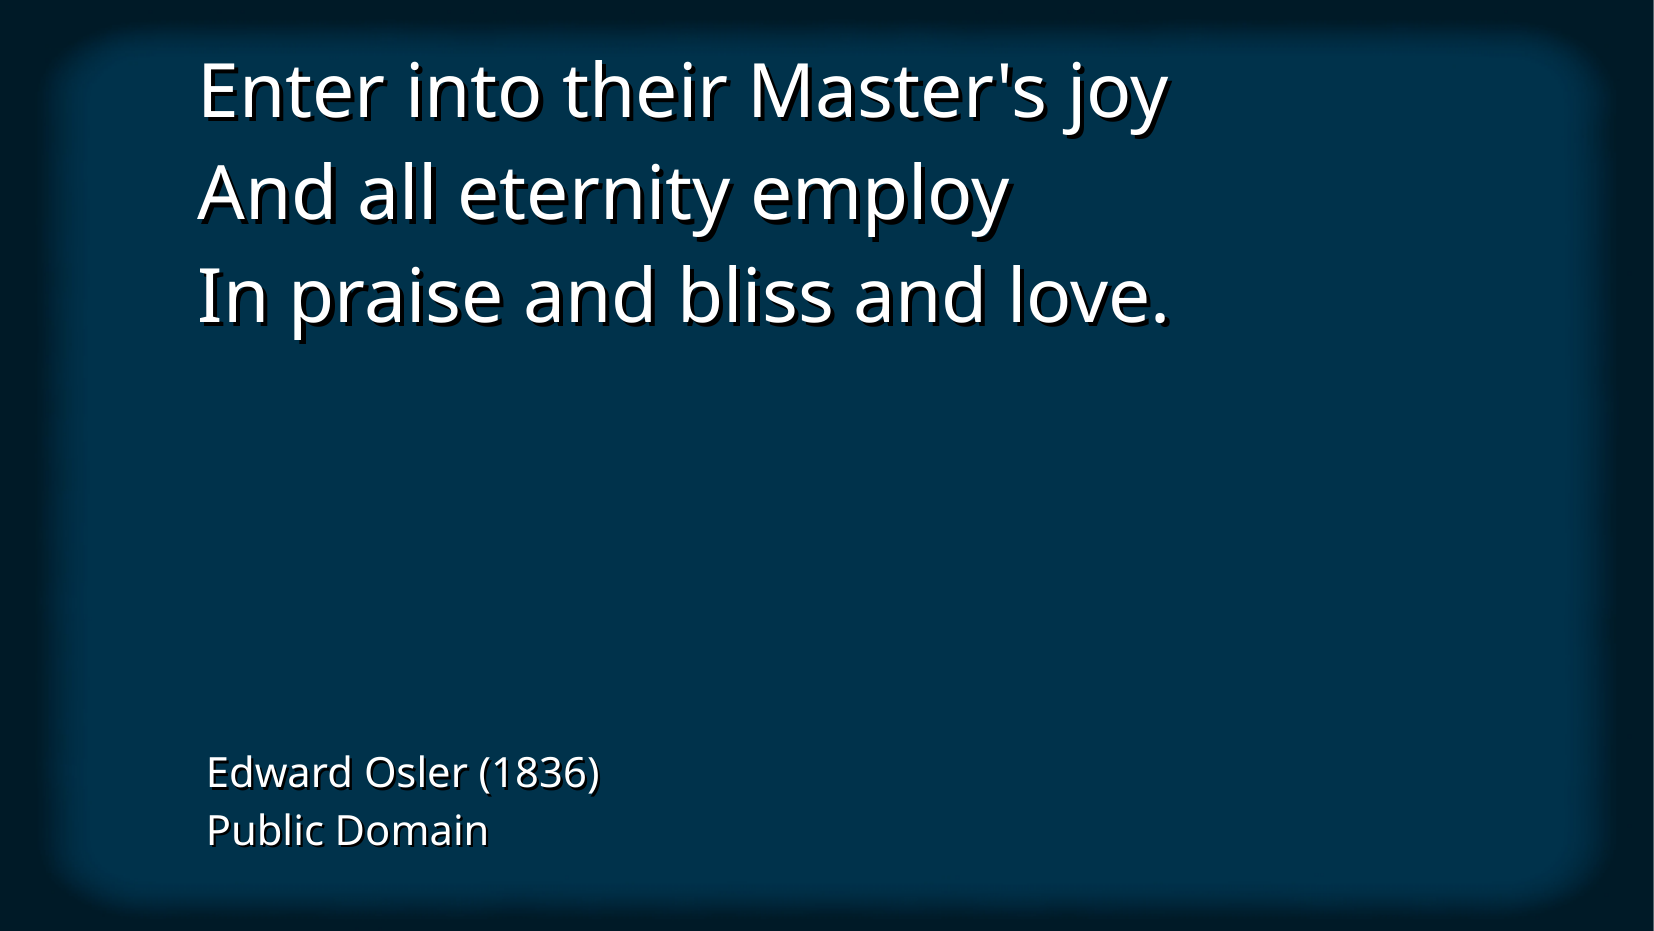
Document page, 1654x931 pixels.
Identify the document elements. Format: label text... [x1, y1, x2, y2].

text_box Enter into their Master's joy And all eternity employ In praise and bliss and love. Edward Osler (1836) Public Domain [105, 30, 1576, 842]
picture [0, 0, 1654, 931]
